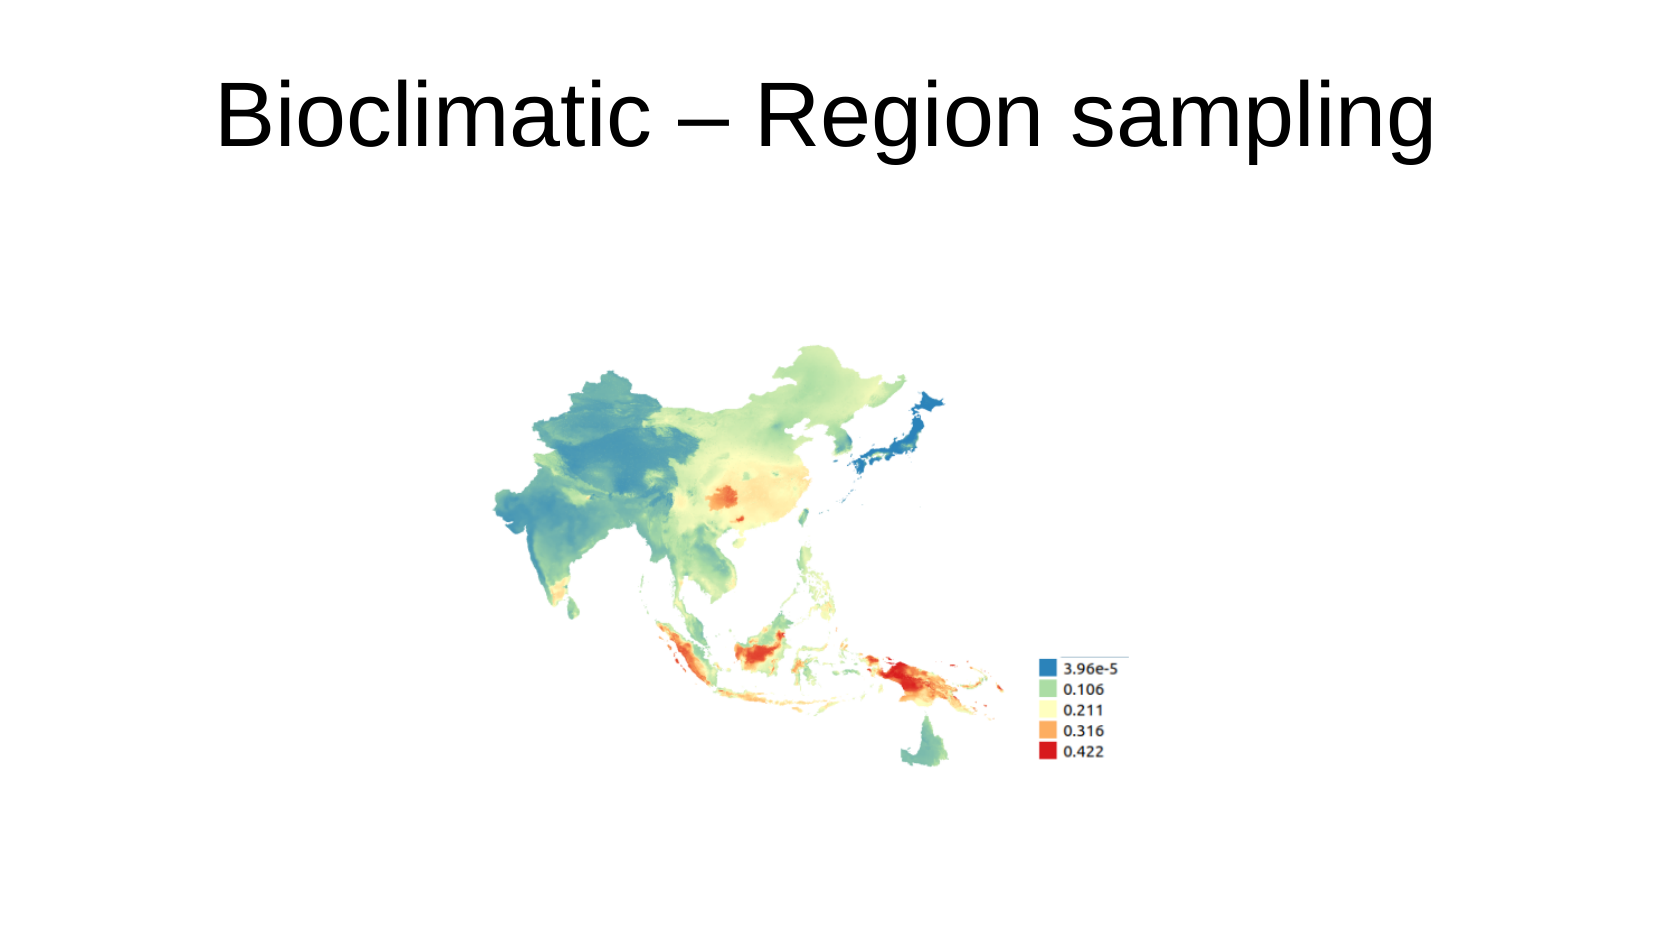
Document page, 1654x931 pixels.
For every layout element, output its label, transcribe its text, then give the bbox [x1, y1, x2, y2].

picture [450, 299, 1177, 807]
title Bioclimatic – Region sampling [82, 37, 1571, 193]
